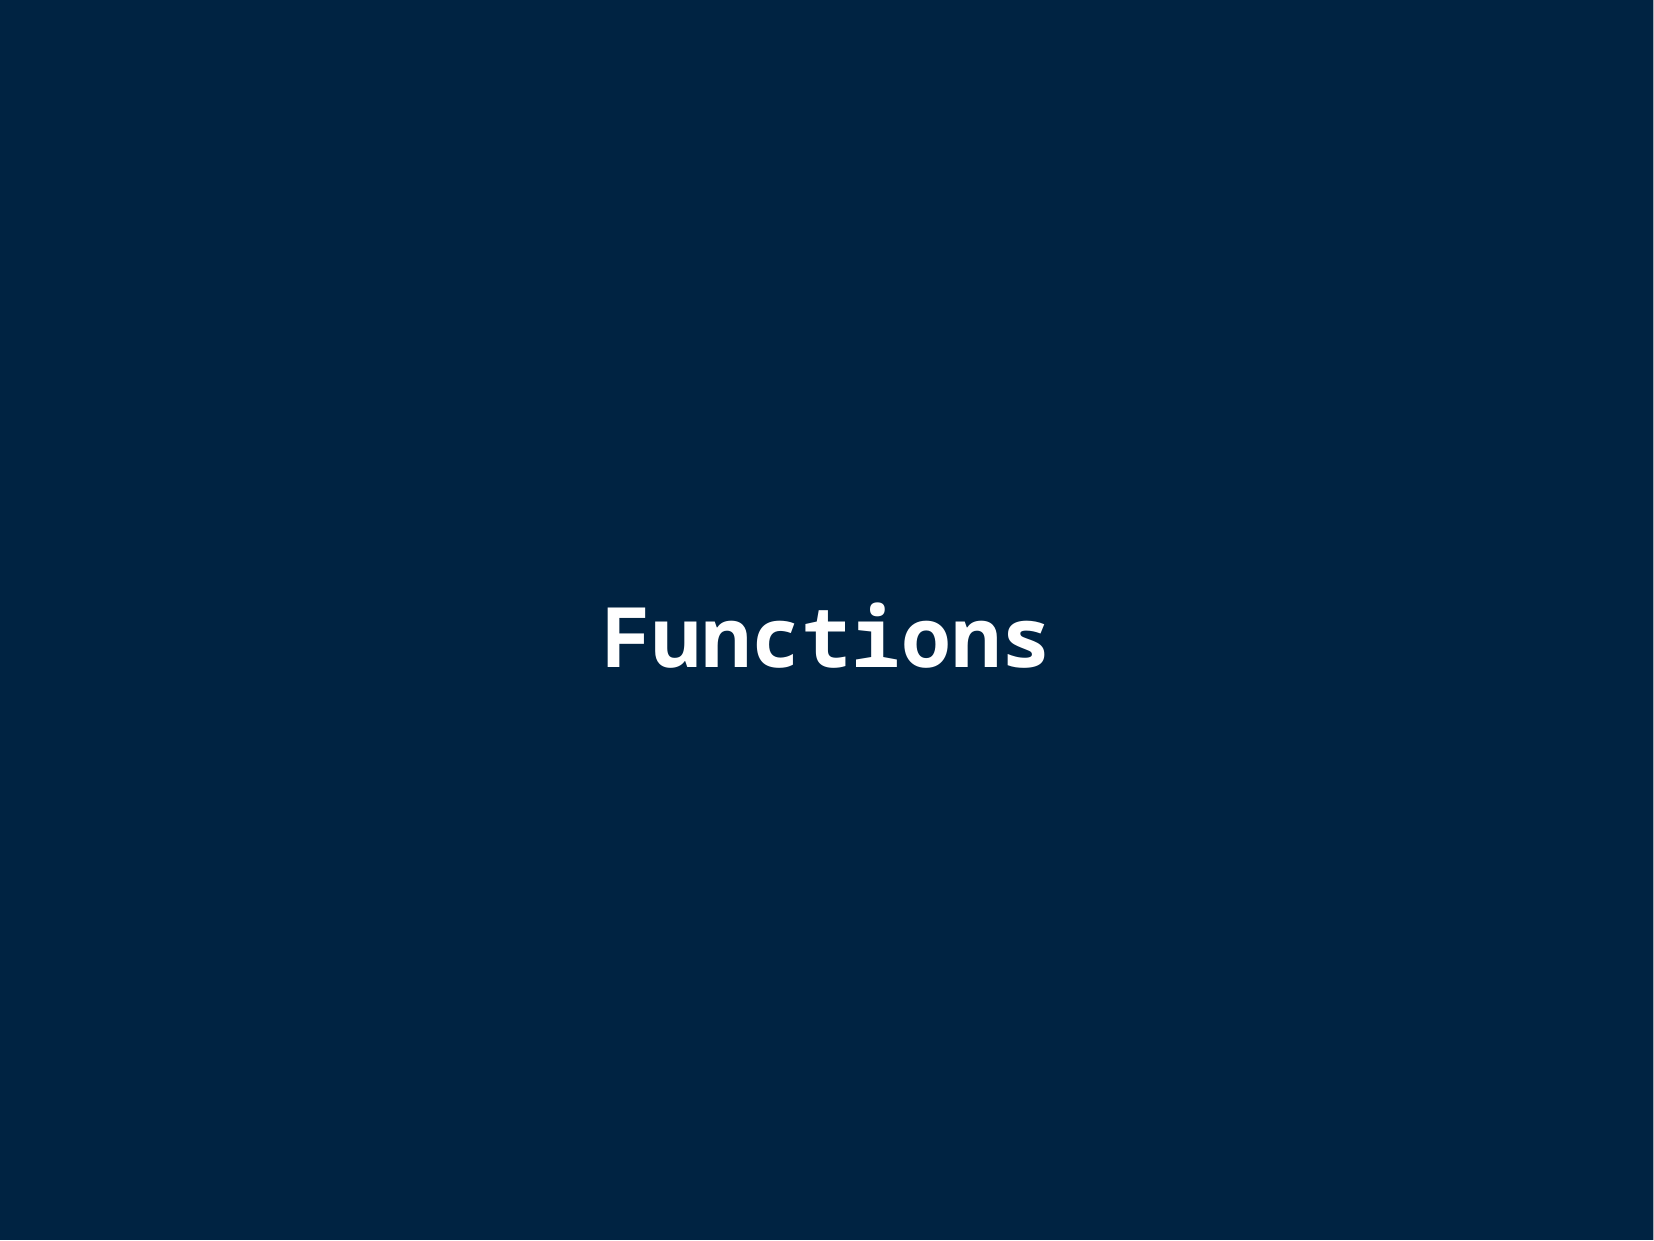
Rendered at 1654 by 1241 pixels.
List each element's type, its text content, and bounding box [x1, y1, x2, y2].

text_box Functions [261, 571, 1393, 670]
